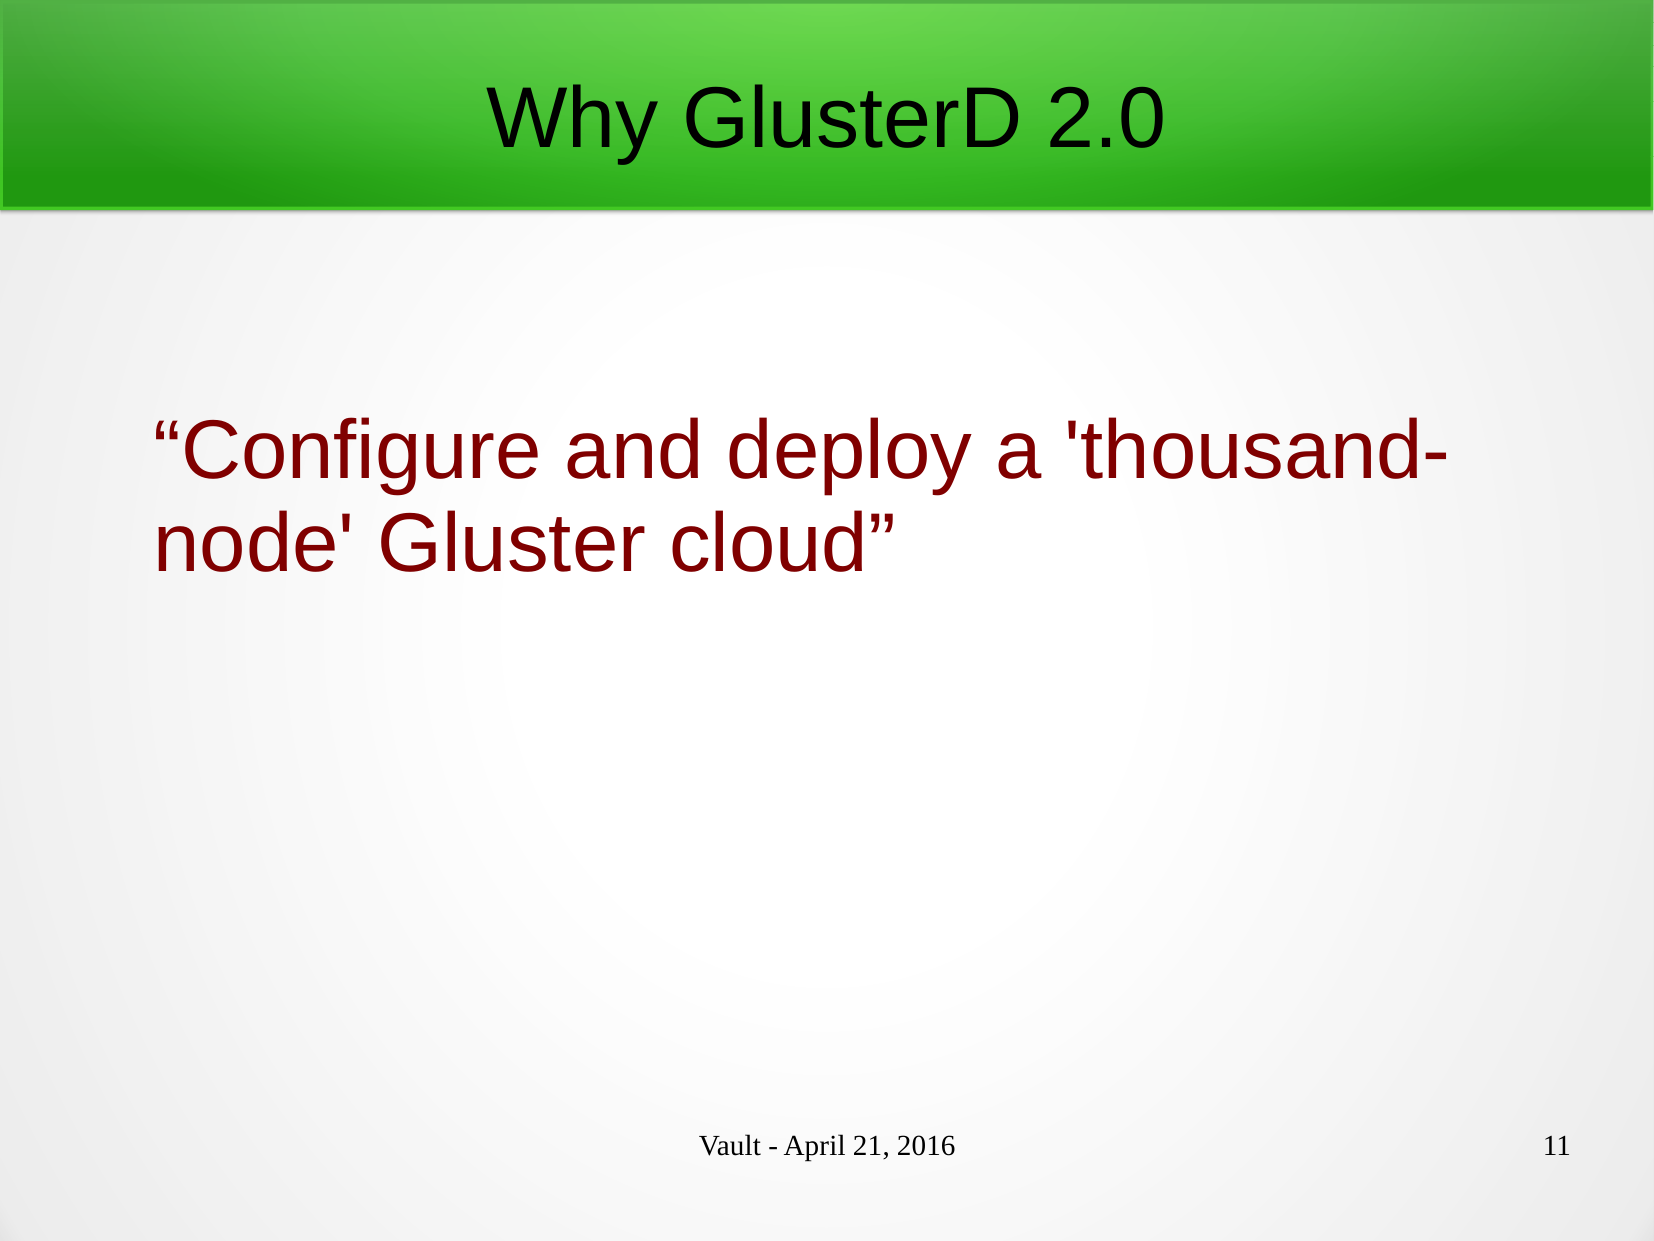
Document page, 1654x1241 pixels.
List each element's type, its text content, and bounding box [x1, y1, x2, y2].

list “Configure and deploy a 'thousand-node' Gluster cloud” [82, 299, 1571, 1019]
title Why GlusterD 2.0 [82, 47, 1571, 189]
